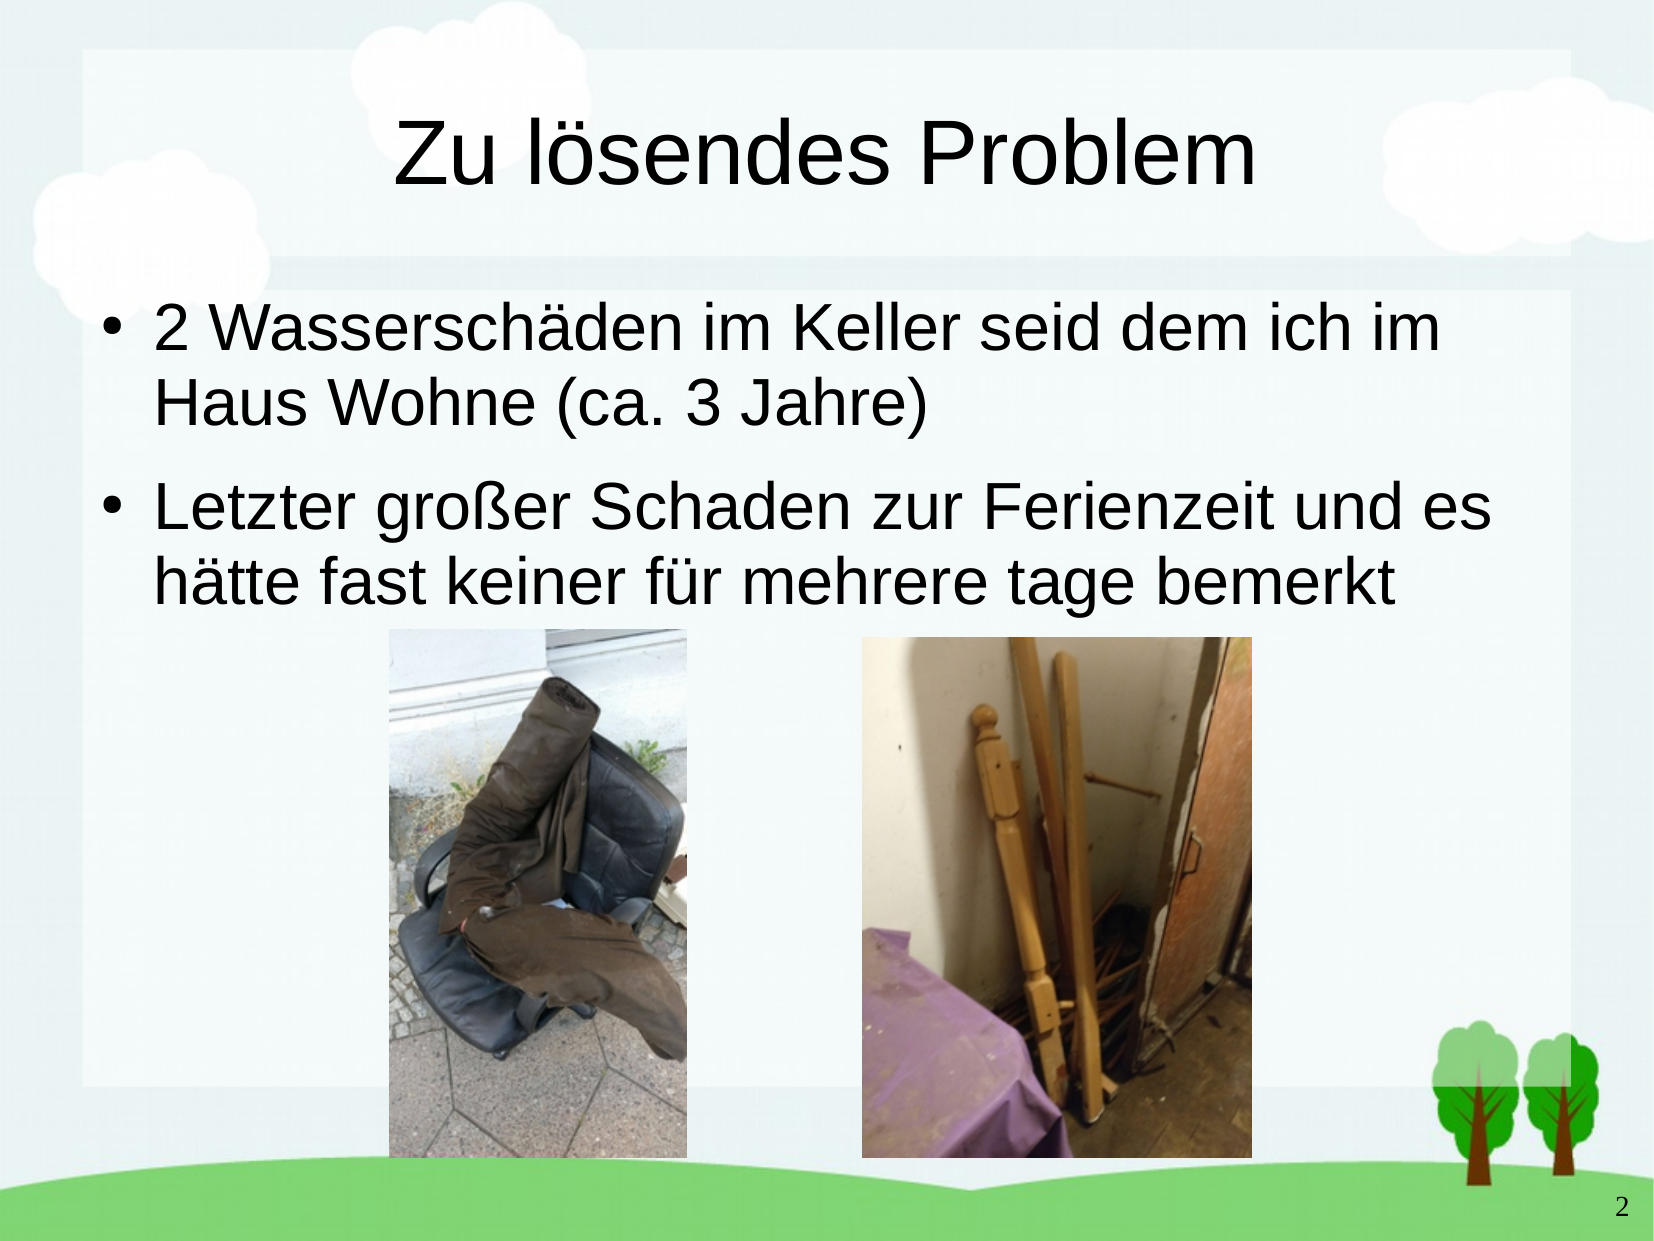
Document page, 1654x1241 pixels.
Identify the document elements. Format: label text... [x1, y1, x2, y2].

picture [0, 0, 1654, 1241]
title Zu lösendes Problem [82, 49, 1571, 257]
list 2 Wasserschäden im Keller seid dem ich im Haus Wohne (ca. 3 Jahre) Letzter großer Schaden zur Ferienzeit und es hätte fast keiner für mehrere tage bemerkt [82, 290, 1571, 1087]
